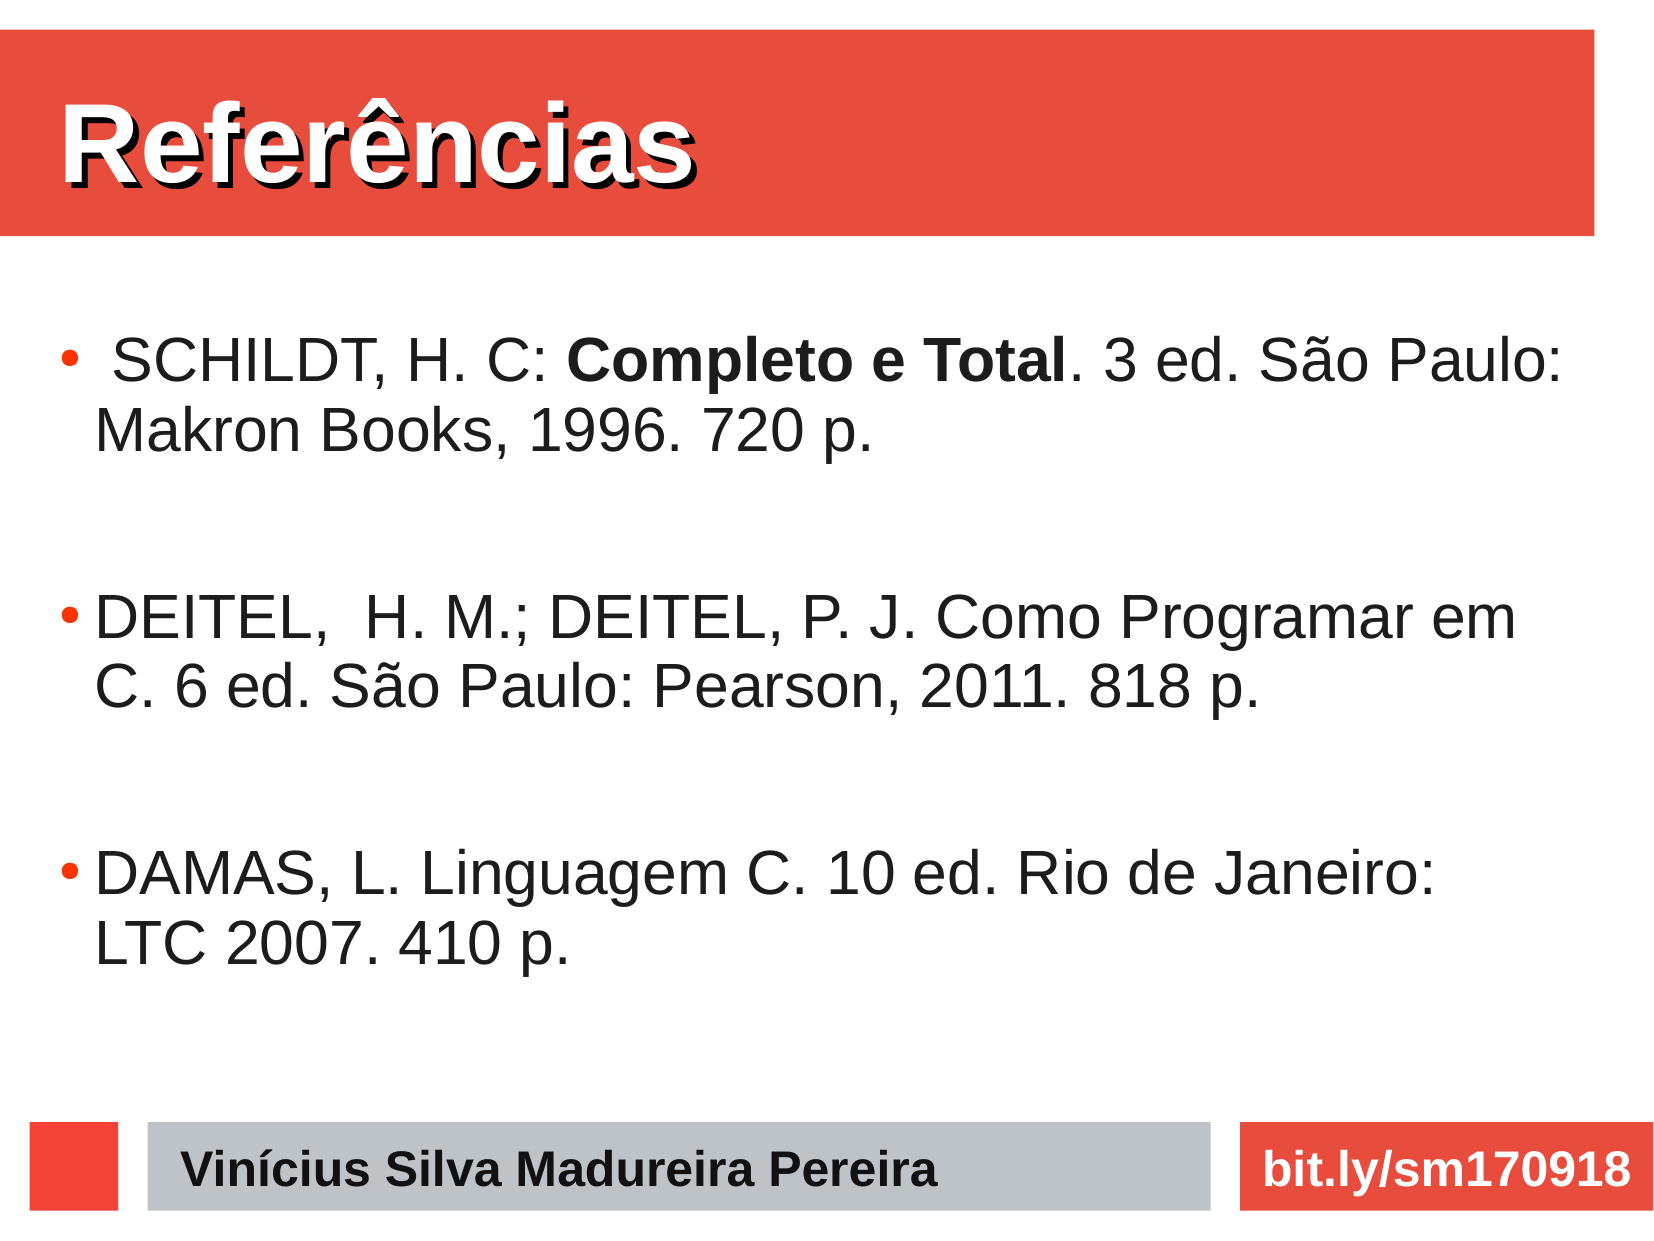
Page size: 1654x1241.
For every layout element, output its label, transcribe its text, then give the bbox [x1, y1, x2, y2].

title Referências [59, 59, 1595, 207]
text_box Vinícius Silva Madureira Pereira [165, 1133, 1170, 1205]
list SCHILDT, H. C: Completo e Total. 3 ed. São Paulo: Makron Books, 1996. 720 p. DEITEL, H. M.; DEITEL, P. J. Como Programar em C. 6 ed. São Paulo: Pearson, 2011. 818 p. DAMAS, L. Linguagem C. 10 ed. Rio de Janeiro: LTC 2007. 410 p. [59, 324, 1565, 1093]
text_box bit.ly/sm170918 [1228, 1133, 1654, 1205]
